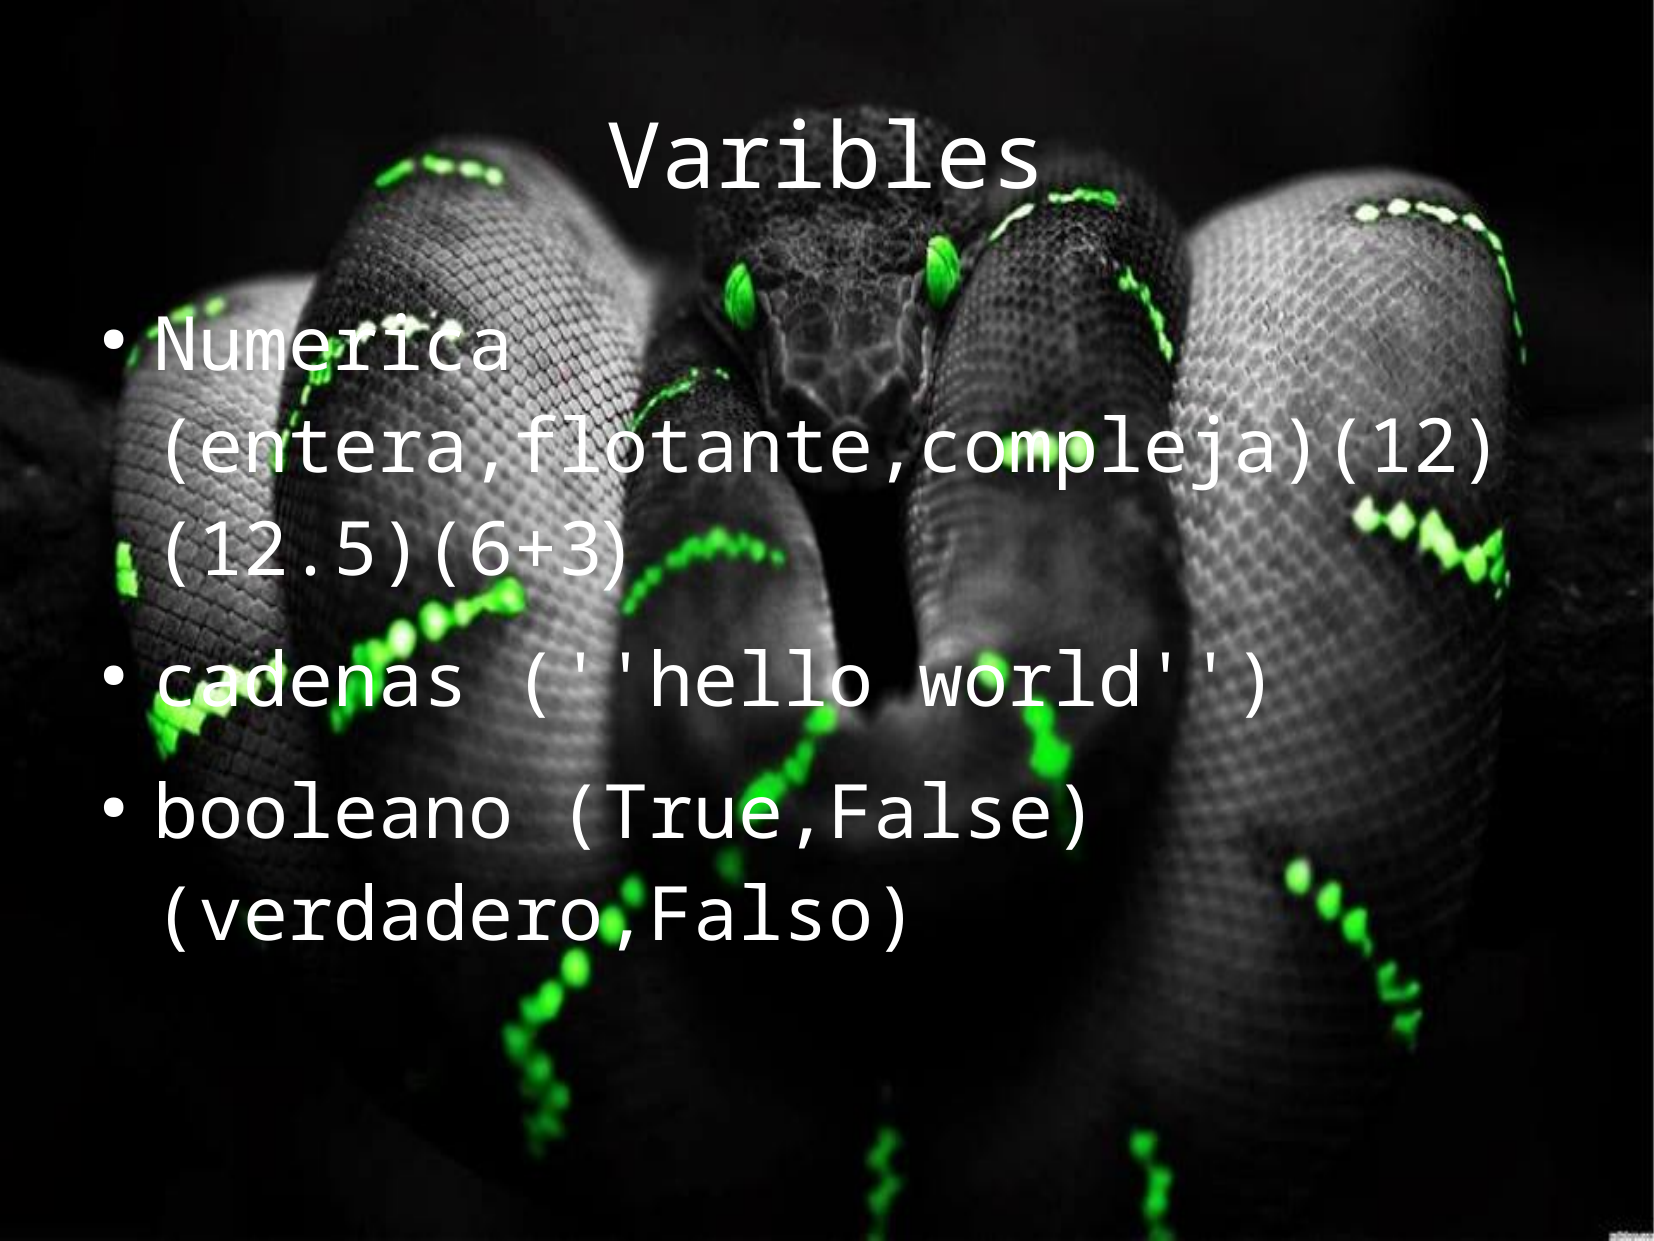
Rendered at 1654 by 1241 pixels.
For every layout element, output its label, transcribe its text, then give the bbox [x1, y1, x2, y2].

picture [0, 0, 1654, 1241]
title Varibles [82, 49, 1571, 257]
list Numerica (entera,flotante,compleja)(12)(12.5)(6+3) cadenas (''hello world'') booleano (True,False)(verdadero,Falso) [82, 290, 1571, 1010]
